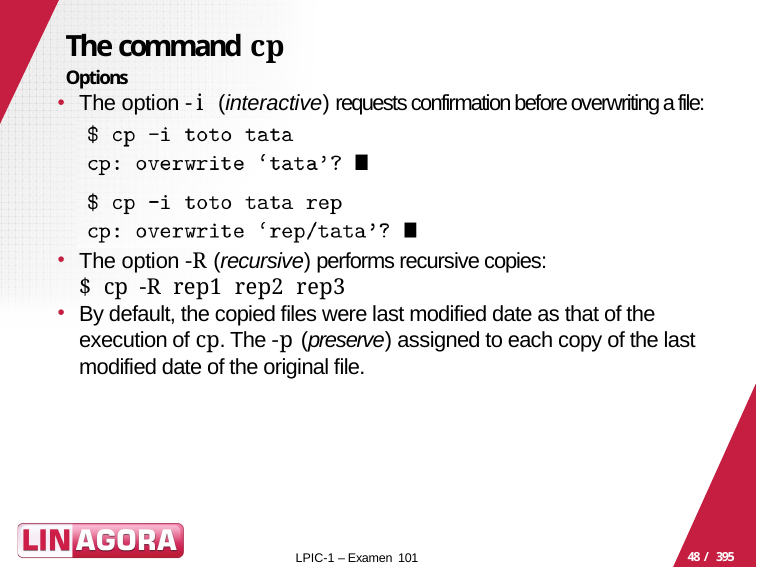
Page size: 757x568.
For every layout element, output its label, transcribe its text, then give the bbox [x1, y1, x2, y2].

text_box Options The option -i (interactive) requests confirmation before overwriting a file: The option -R (recursive) performs recursive copies: $ cp -R rep1 rep2 rep3 By default, the copied files were last modified date as that of the execution of cp. The -p (preserve) assigned to each copy of the last modified date of the original file. [55, 65, 724, 450]
text_box <numéro> / 395 [683, 549, 747, 568]
text_box [17, 520, 184, 562]
picture [0, 0, 352, 352]
text_box The command cp [63, 26, 697, 65]
picture [77, 118, 426, 249]
text_box LPIC-1 – Examen 101 [293, 549, 420, 568]
